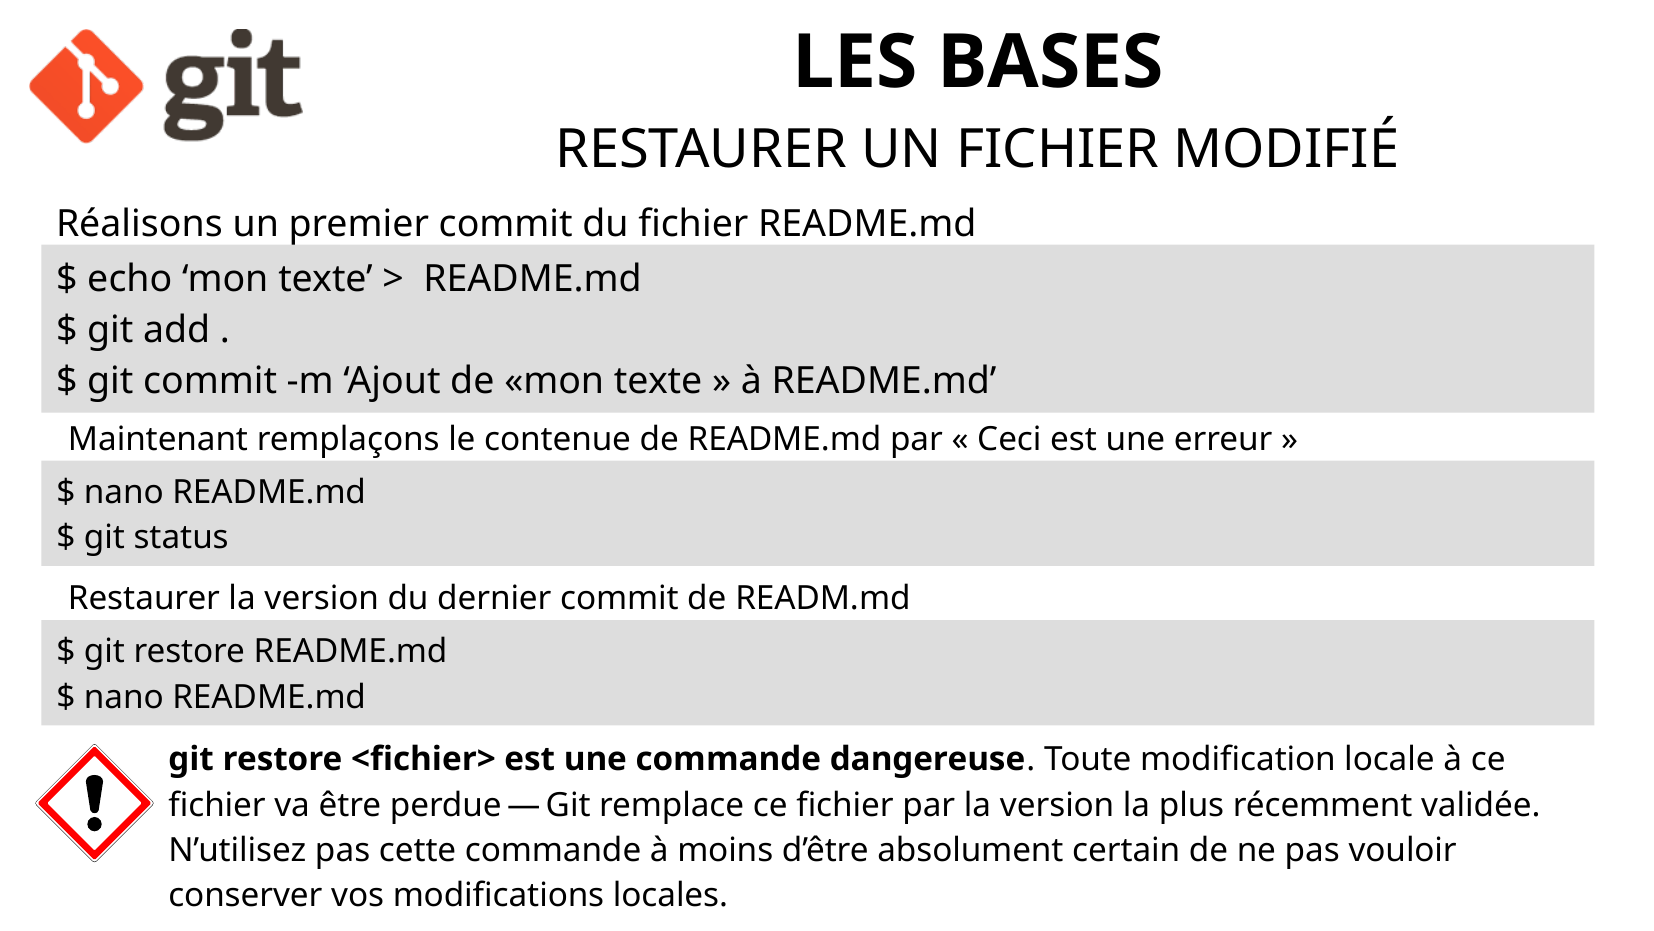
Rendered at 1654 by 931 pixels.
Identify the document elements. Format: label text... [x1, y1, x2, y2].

text_box Maintenant remplaçons le contenue de README.md par « Ceci est une erreur » [53, 407, 1589, 460]
text_box Réalisons un premier commit du fichier README.md [41, 188, 1636, 246]
text_box [35, 744, 154, 863]
text_box $ nano README.md $ git status [41, 460, 1595, 550]
text_box git restore <fichier> est une commande dangereuse. Toute modification locale à ce fichier va être perdue — Git remplace ce fichier par la version la plus récemment validée. N’utilisez pas cette commande à moins d’être absolument certain de ne pas vouloir conserver vos modifications locales. [153, 727, 1571, 892]
text_box Restaurer la version du dernier commit de READM.md [53, 566, 1589, 620]
picture [29, 29, 303, 144]
text_box Les bases RESTauRER un fichier modifié [302, 0, 1654, 198]
text_box $ echo ‘mon texte’ > README.md $ git add . $ git commit -m ‘Ajout de «mon texte » à README.md’ [41, 244, 1595, 386]
text_box $ git restore README.md $ nano README.md [41, 620, 1595, 710]
